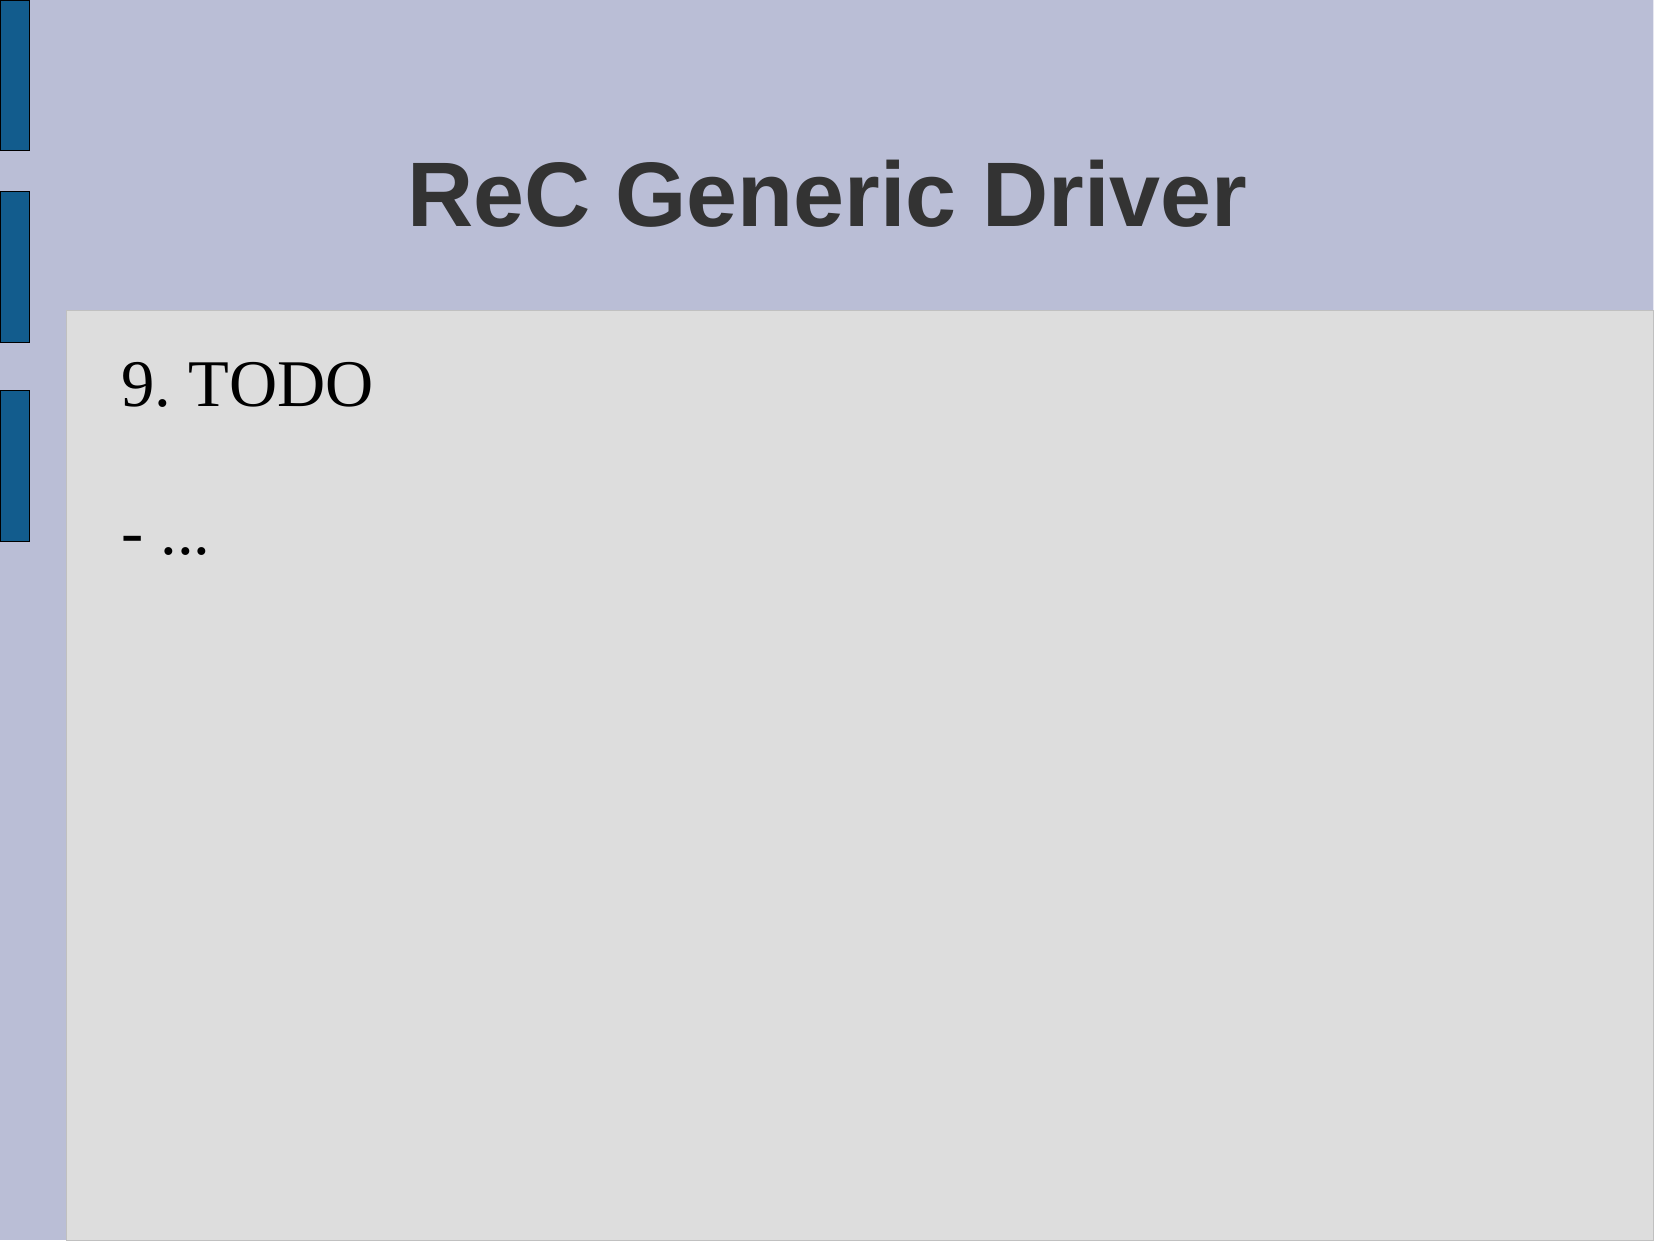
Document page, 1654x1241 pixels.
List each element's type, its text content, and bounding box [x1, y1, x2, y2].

subtitle 9. TODO - ... [121, 271, 1534, 644]
title ReC Generic Driver [121, 91, 1534, 271]
